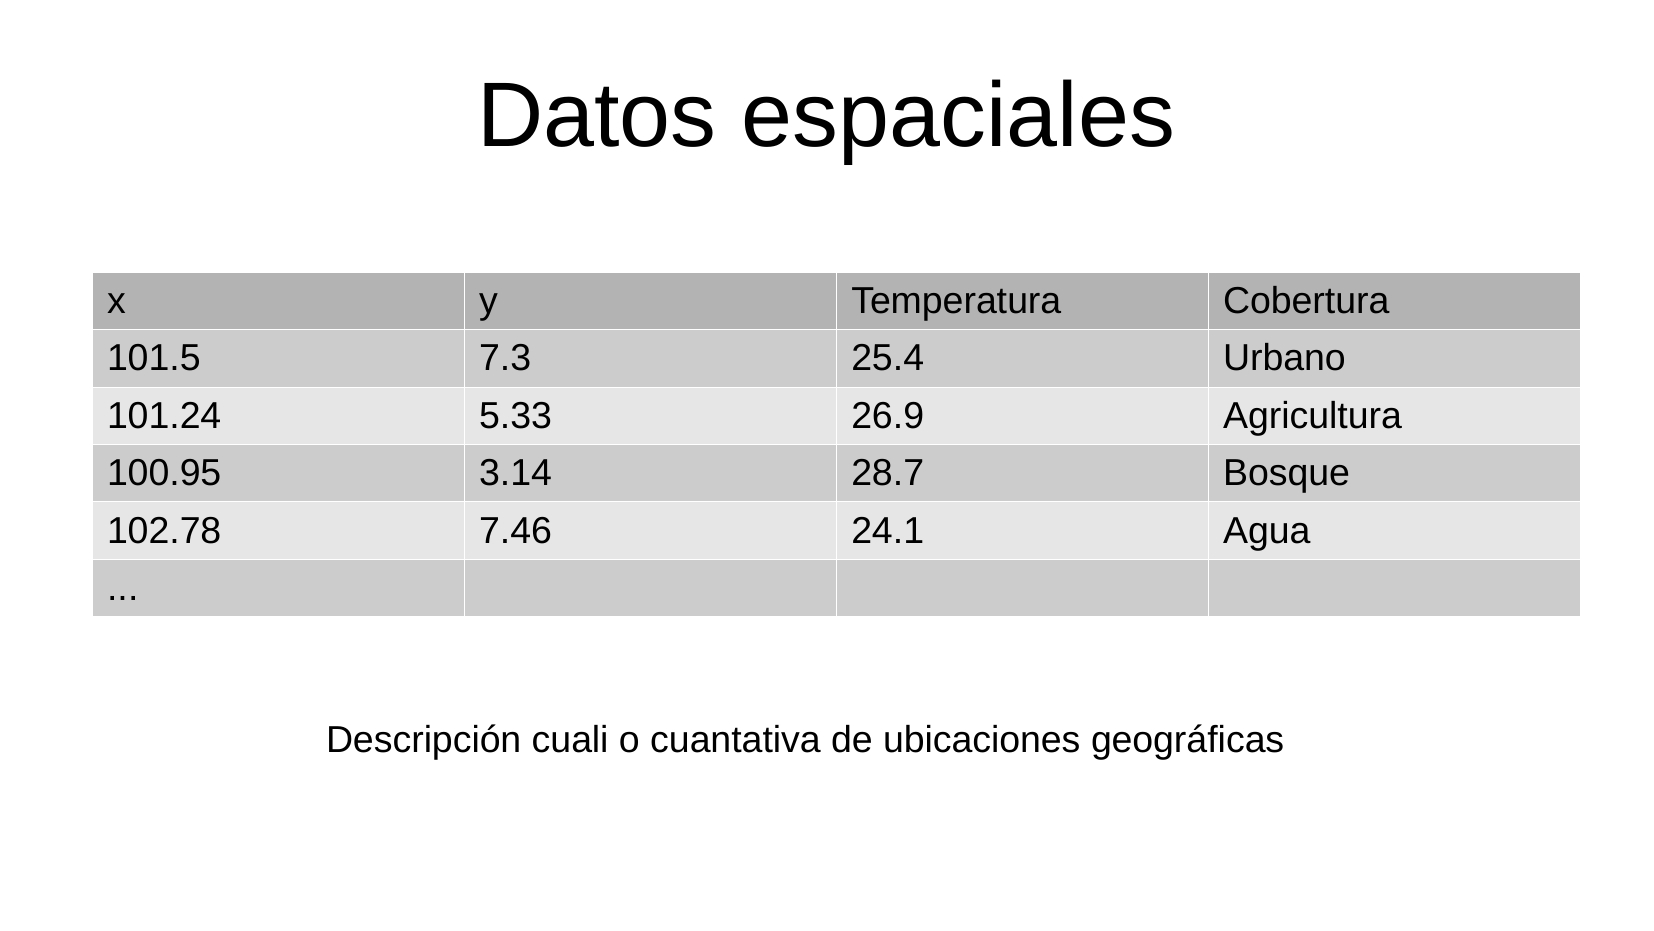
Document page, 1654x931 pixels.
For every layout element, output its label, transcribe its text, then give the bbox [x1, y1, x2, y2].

table_cell 101.5 [93, 330, 464, 387]
table_cell 5.33 [465, 388, 836, 444]
table_cell Agua [1209, 502, 1580, 559]
table_cell 26.9 [837, 388, 1208, 444]
table_cell 100.95 [93, 445, 464, 501]
table_header x [93, 273, 464, 329]
table_header Cobertura [1209, 273, 1580, 329]
table_cell 25.4 [837, 330, 1208, 387]
table_cell 7.3 [465, 330, 836, 387]
table_cell 3.14 [465, 445, 836, 501]
table_cell Bosque [1209, 445, 1580, 501]
table_cell [837, 560, 1208, 616]
table_cell 101.24 [93, 388, 464, 444]
text_box Descripción cuali o cuantativa de ubicaciones geográficas [311, 710, 1300, 768]
table_cell 102.78 [93, 502, 464, 559]
table_header y [465, 273, 836, 329]
table_cell Urbano [1209, 330, 1580, 387]
table_cell 28.7 [837, 445, 1208, 501]
table_cell ... [93, 560, 464, 616]
table_cell 24.1 [837, 502, 1208, 559]
title Datos espaciales [82, 37, 1571, 193]
table_cell [465, 560, 836, 616]
table_header Temperatura [837, 273, 1208, 329]
table_cell 7.46 [465, 502, 836, 559]
table_cell [1209, 560, 1580, 616]
table_cell Agricultura [1209, 388, 1580, 444]
